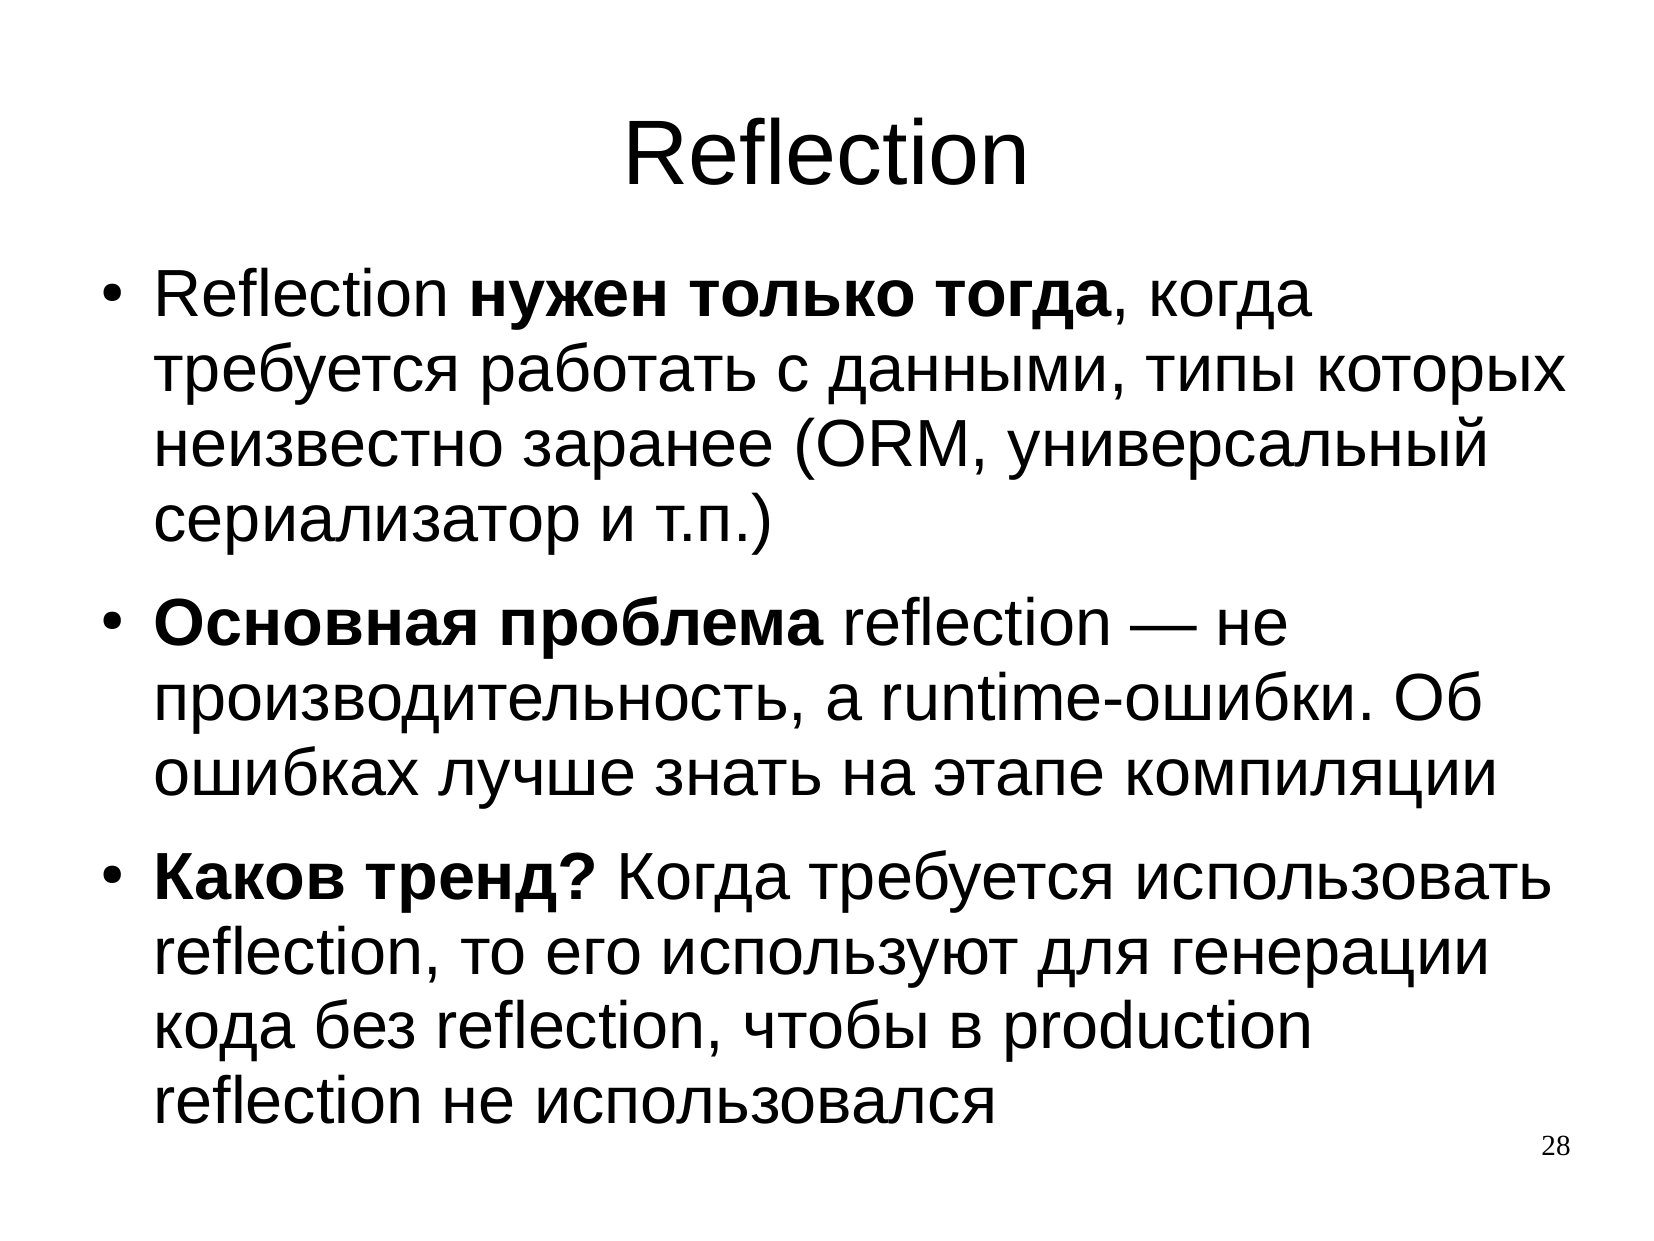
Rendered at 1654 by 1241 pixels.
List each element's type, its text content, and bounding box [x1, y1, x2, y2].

list Reflection нужен только тогда, когда требуется работать с данными, типы которых неизвестно заранее (ORM, универсальный сериализатор и т.п.) Основная проблема reflection — не производительность, а runtime-ошибки. Об ошибках лучше знать на этапе компиляции Каков тренд? Когда требуется использовать reflection, то его используют для генерации кода без reflection, чтобы в production reflection не использовался [82, 256, 1571, 1186]
title Reflection [82, 49, 1571, 256]
